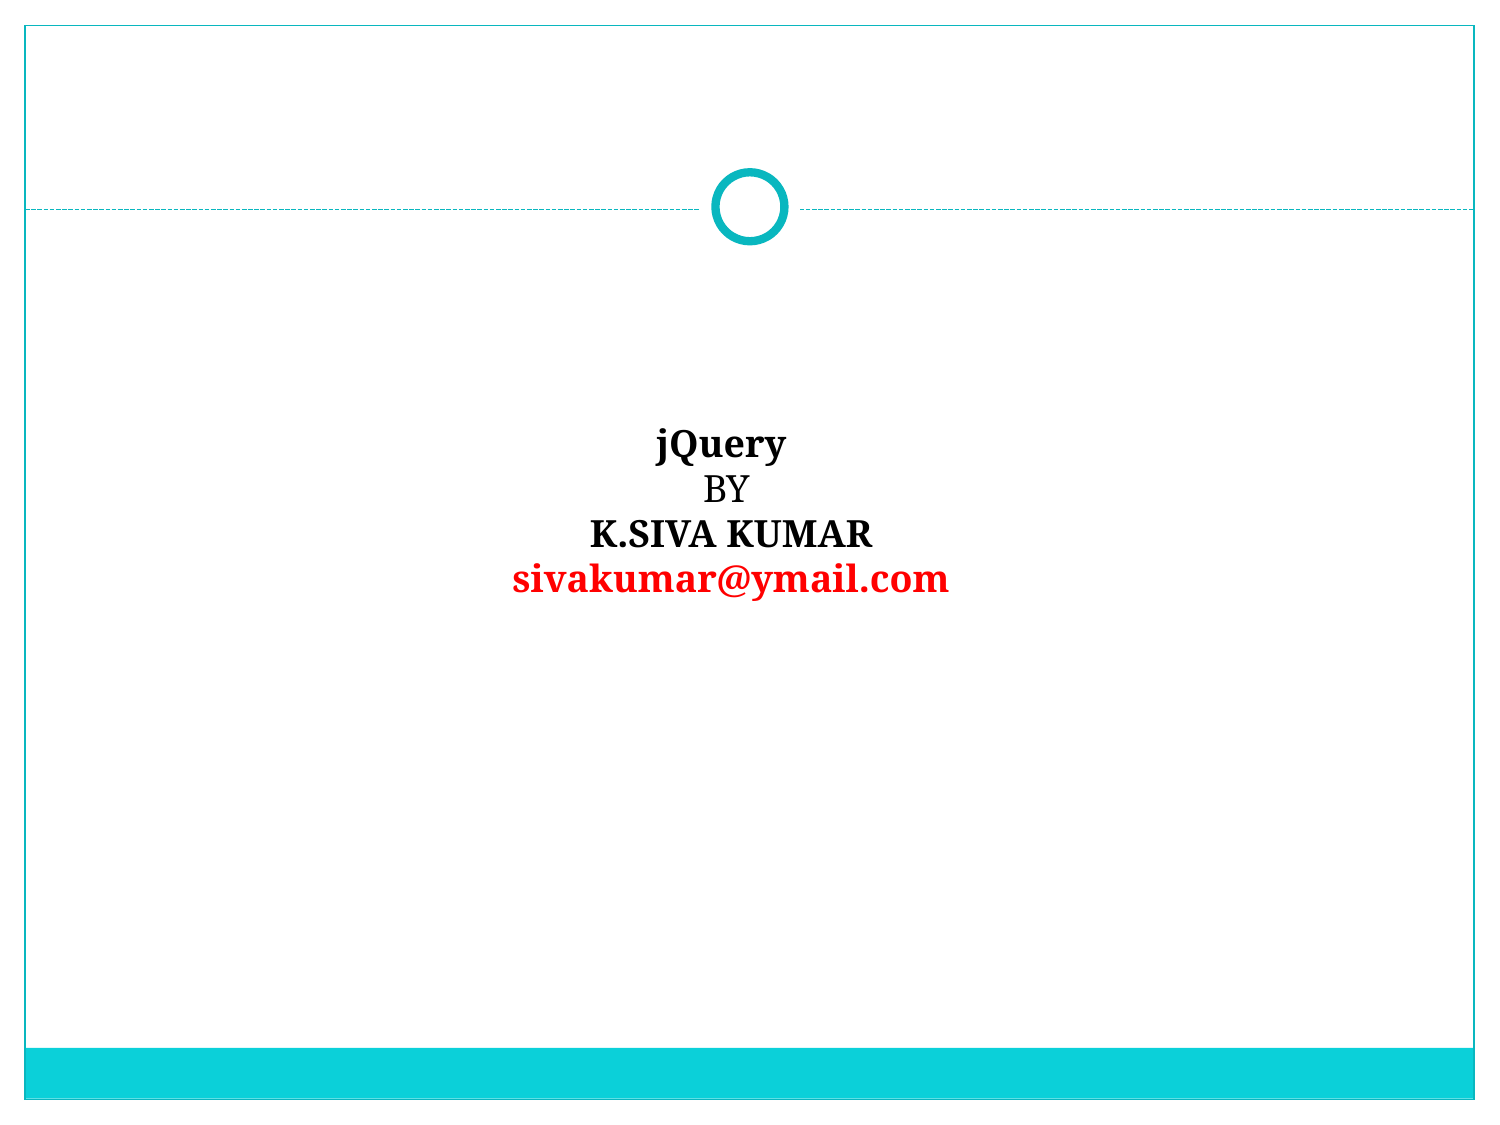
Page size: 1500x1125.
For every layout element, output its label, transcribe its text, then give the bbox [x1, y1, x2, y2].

text_box jQuery BY K.SIVA KUMAR sivakumar@ymail.com [37, 412, 1425, 888]
